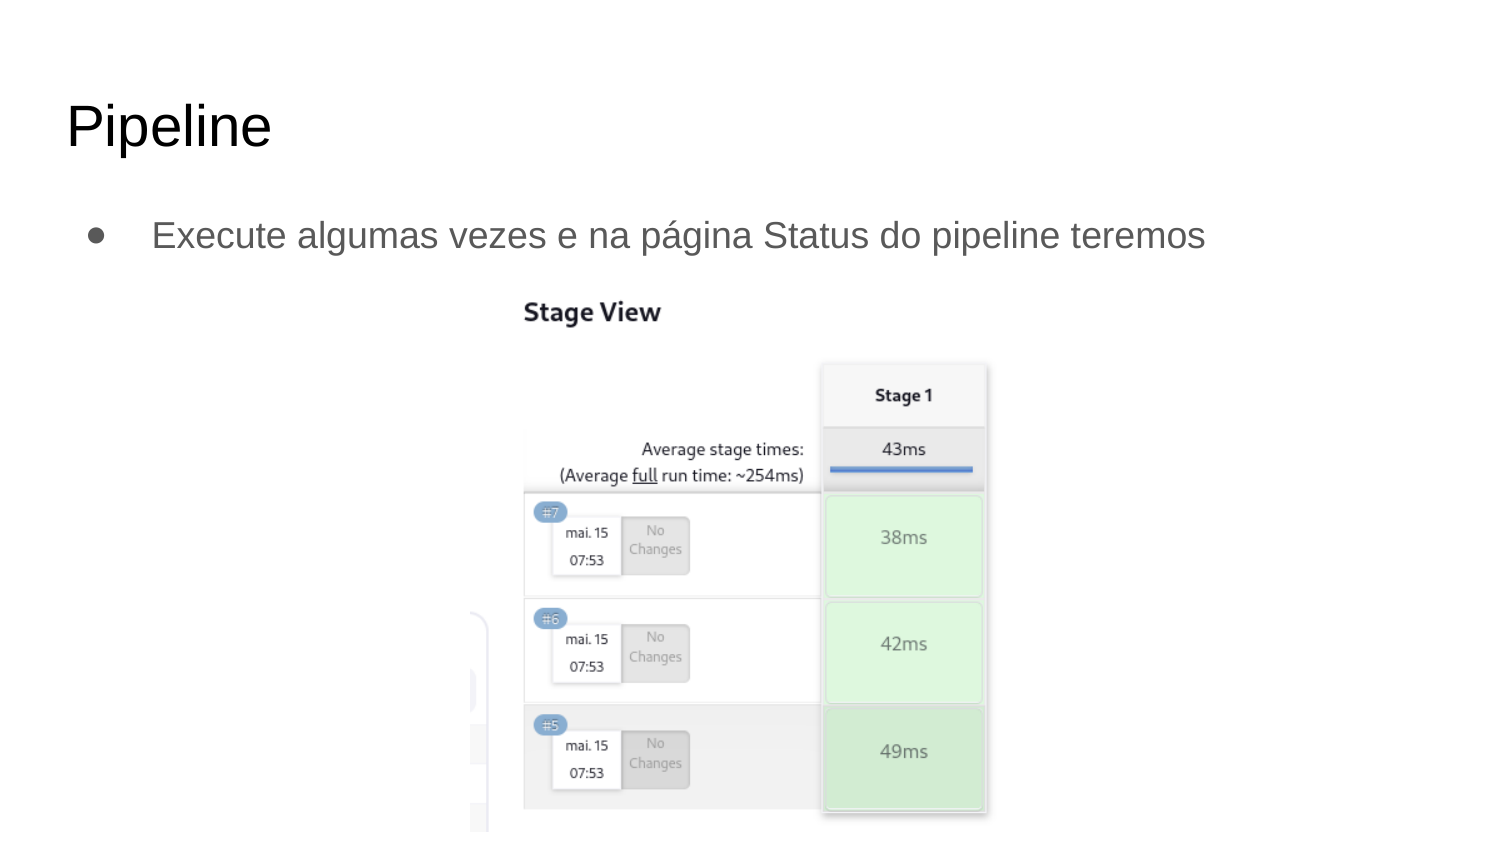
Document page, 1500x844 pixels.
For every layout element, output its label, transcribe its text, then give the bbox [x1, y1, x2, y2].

list Execute algumas vezes e na página Status do pipeline teremos [51, 189, 1489, 750]
title Pipeline [51, 72, 1449, 167]
picture [470, 265, 1048, 832]
